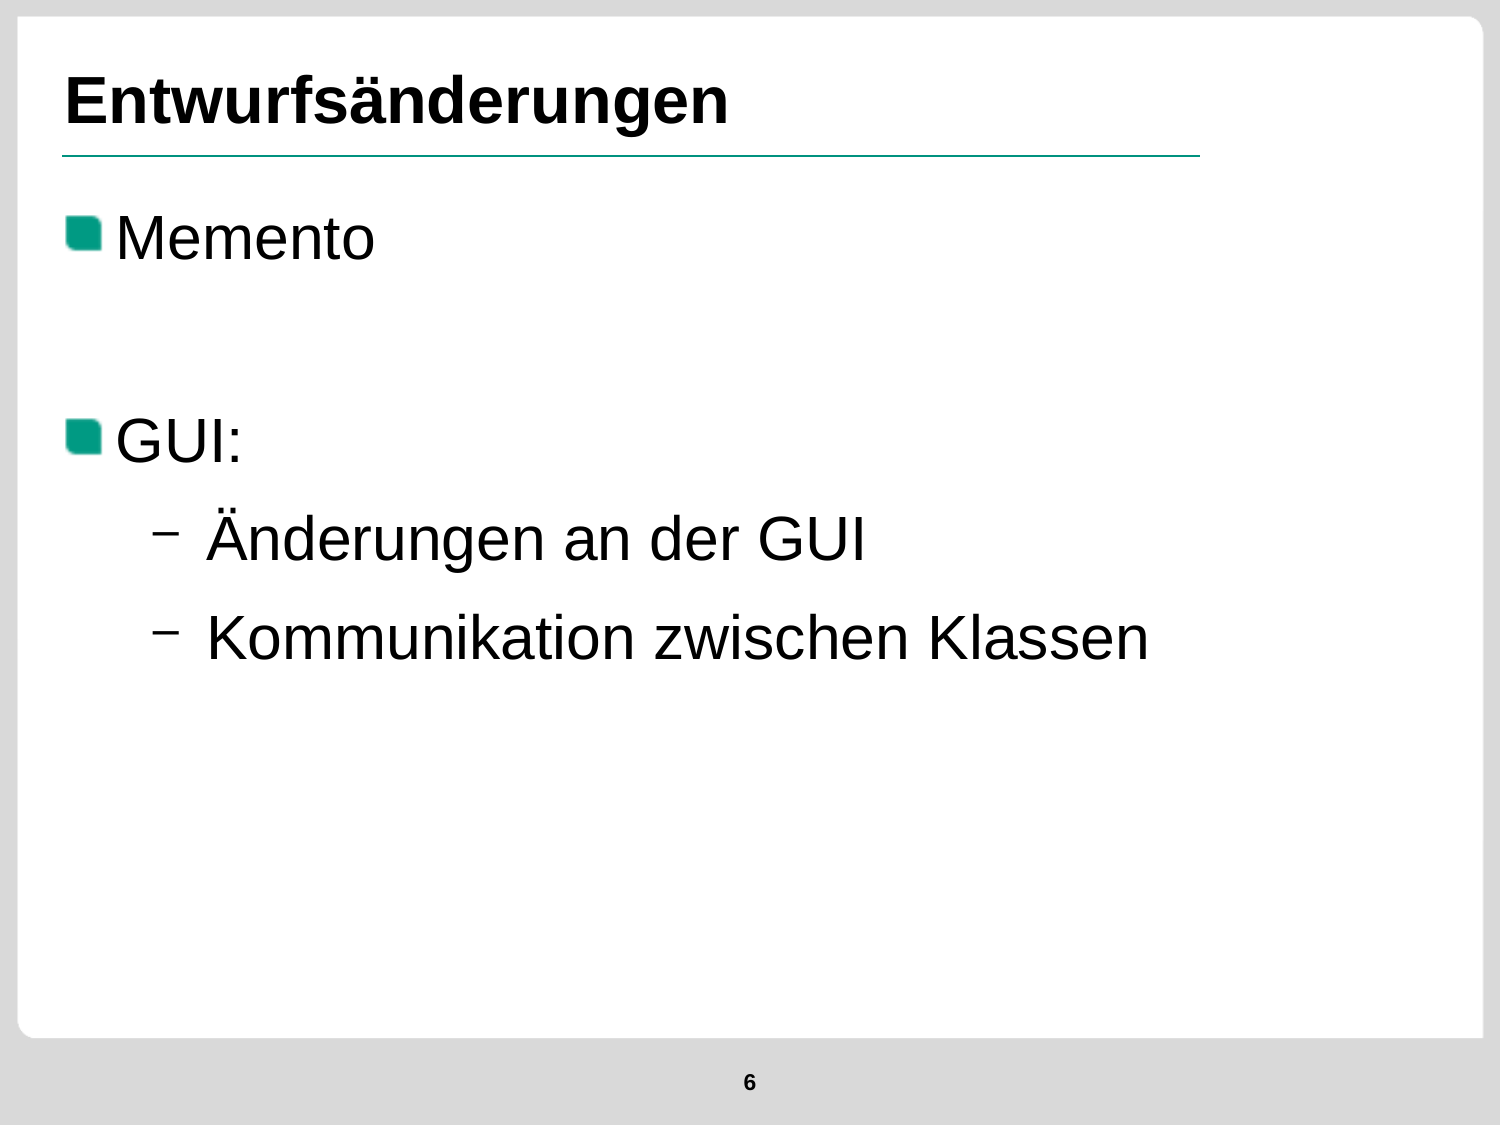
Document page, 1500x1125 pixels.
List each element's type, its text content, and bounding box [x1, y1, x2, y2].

list Memento GUI: Änderungen an der GUI Kommunikation zwischen Klassen [64, 196, 1471, 1000]
picture [0, 0, 1500, 1125]
title Entwurfsänderungen [64, 54, 1114, 147]
